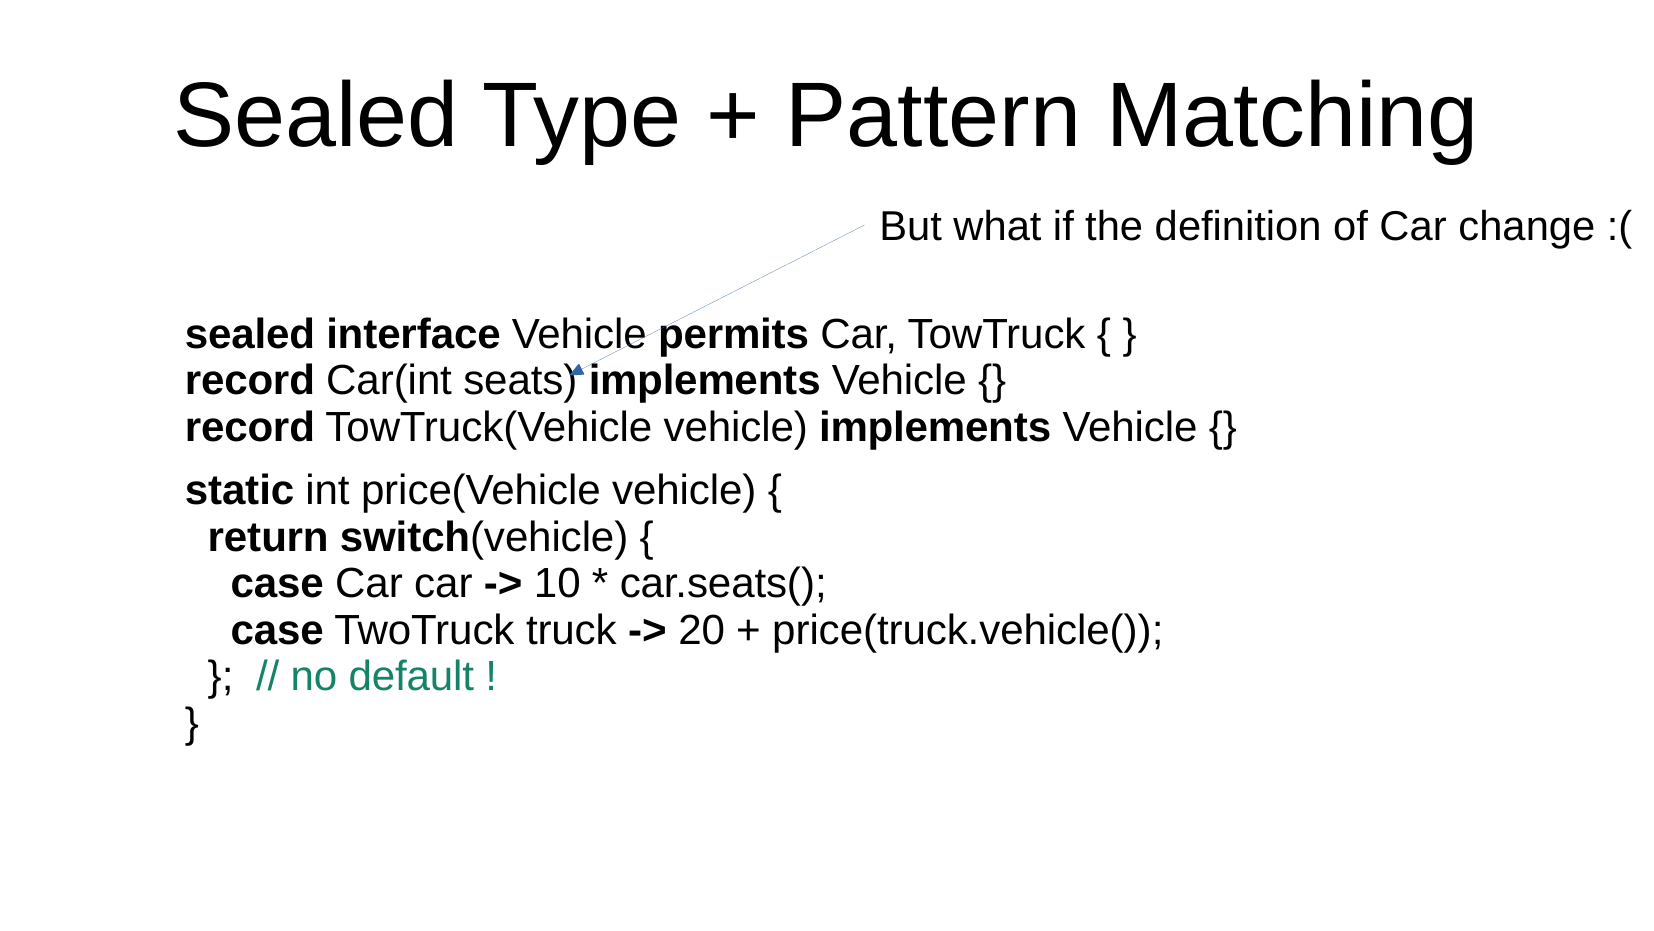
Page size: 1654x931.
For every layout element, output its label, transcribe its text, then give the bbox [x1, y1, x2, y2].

text_box But what if the definition of Car change :( [864, 195, 1654, 257]
list sealed interface Vehicle permits Car, TowTruck { } record Car(int seats) implements Vehicle {} record TowTruck(Vehicle vehicle) implements Vehicle {} static int price(Vehicle vehicle) { return switch(vehicle) { case Car car -> 10 * car.seats(); case TwoTruck truck -> 20 + price(truck.vehicle()); }; // no default ! } [82, 217, 1571, 758]
title Sealed Type + Pattern Matching [82, 37, 1571, 193]
